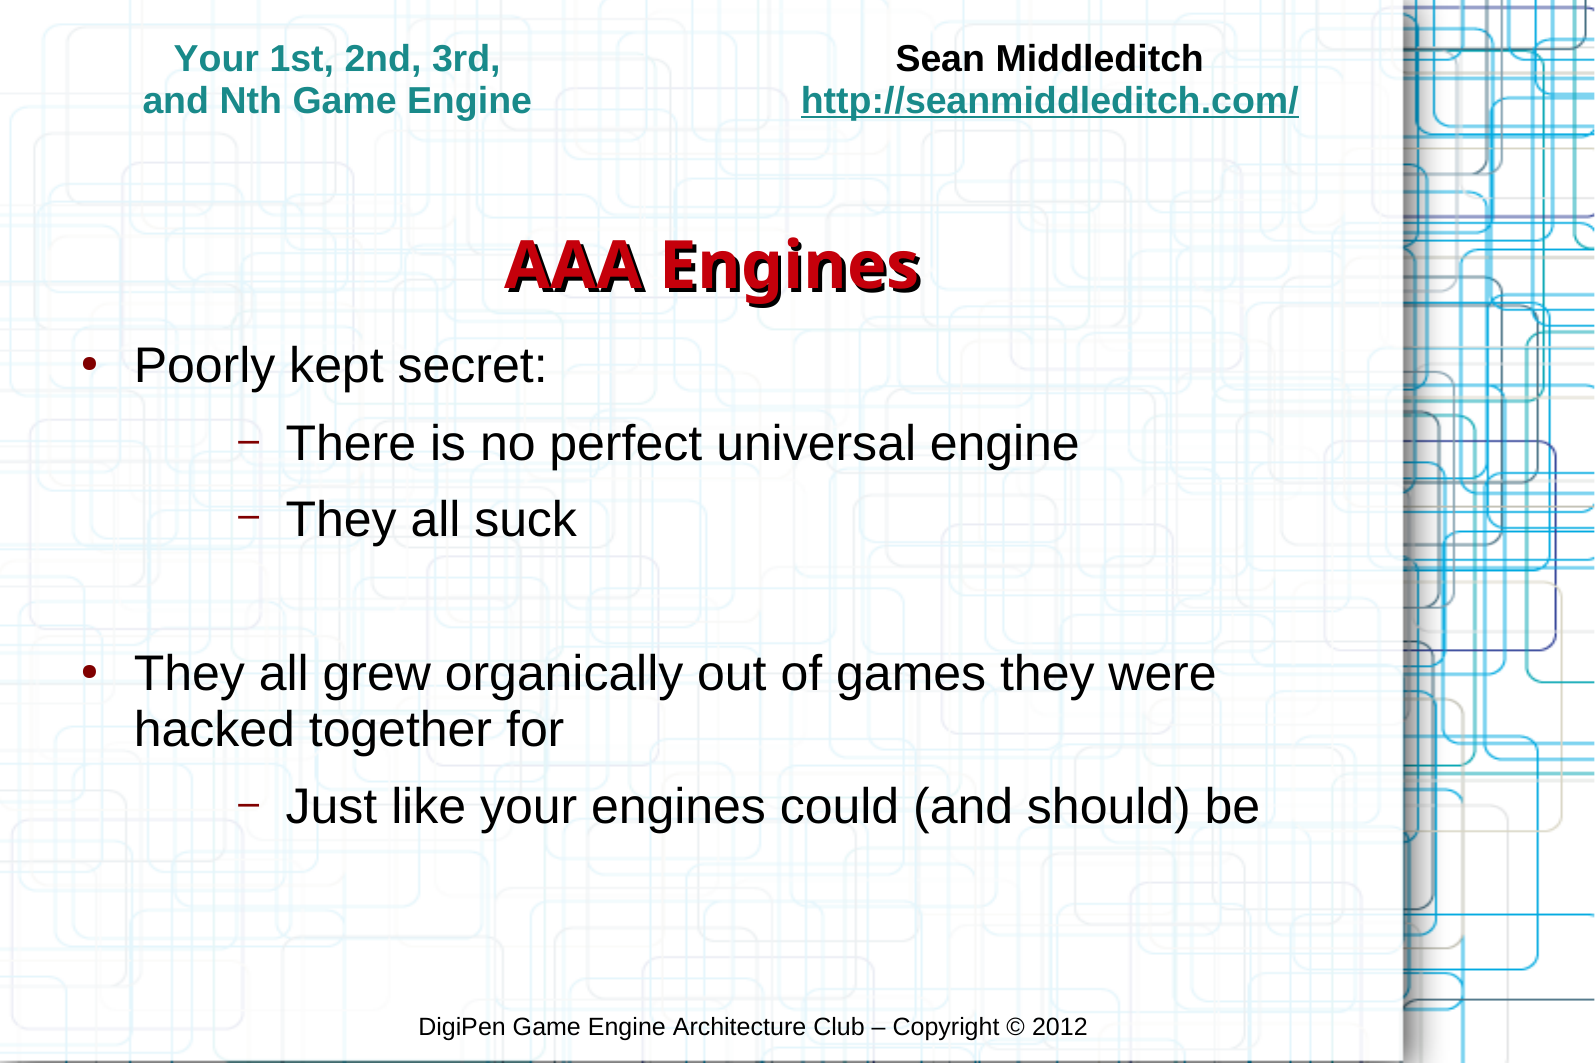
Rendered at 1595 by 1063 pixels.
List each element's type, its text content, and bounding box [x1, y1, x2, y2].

picture [0, 0, 1595, 1063]
title AAA Engines [75, 225, 1351, 301]
list Poorly kept secret: There is no perfect universal engine They all suck They all grew organically out of games they were hacked together for Just like your engines could (and should) be [63, 337, 1351, 976]
list DigiPen Game Engine Architecture Club – Copyright © 2012 [75, 1012, 1363, 1051]
list Sean Middleditch http://seanmiddleditch.com/ [787, 37, 1313, 151]
list Your 1st, 2nd, 3rd, and Nth Game Engine [75, 37, 601, 151]
